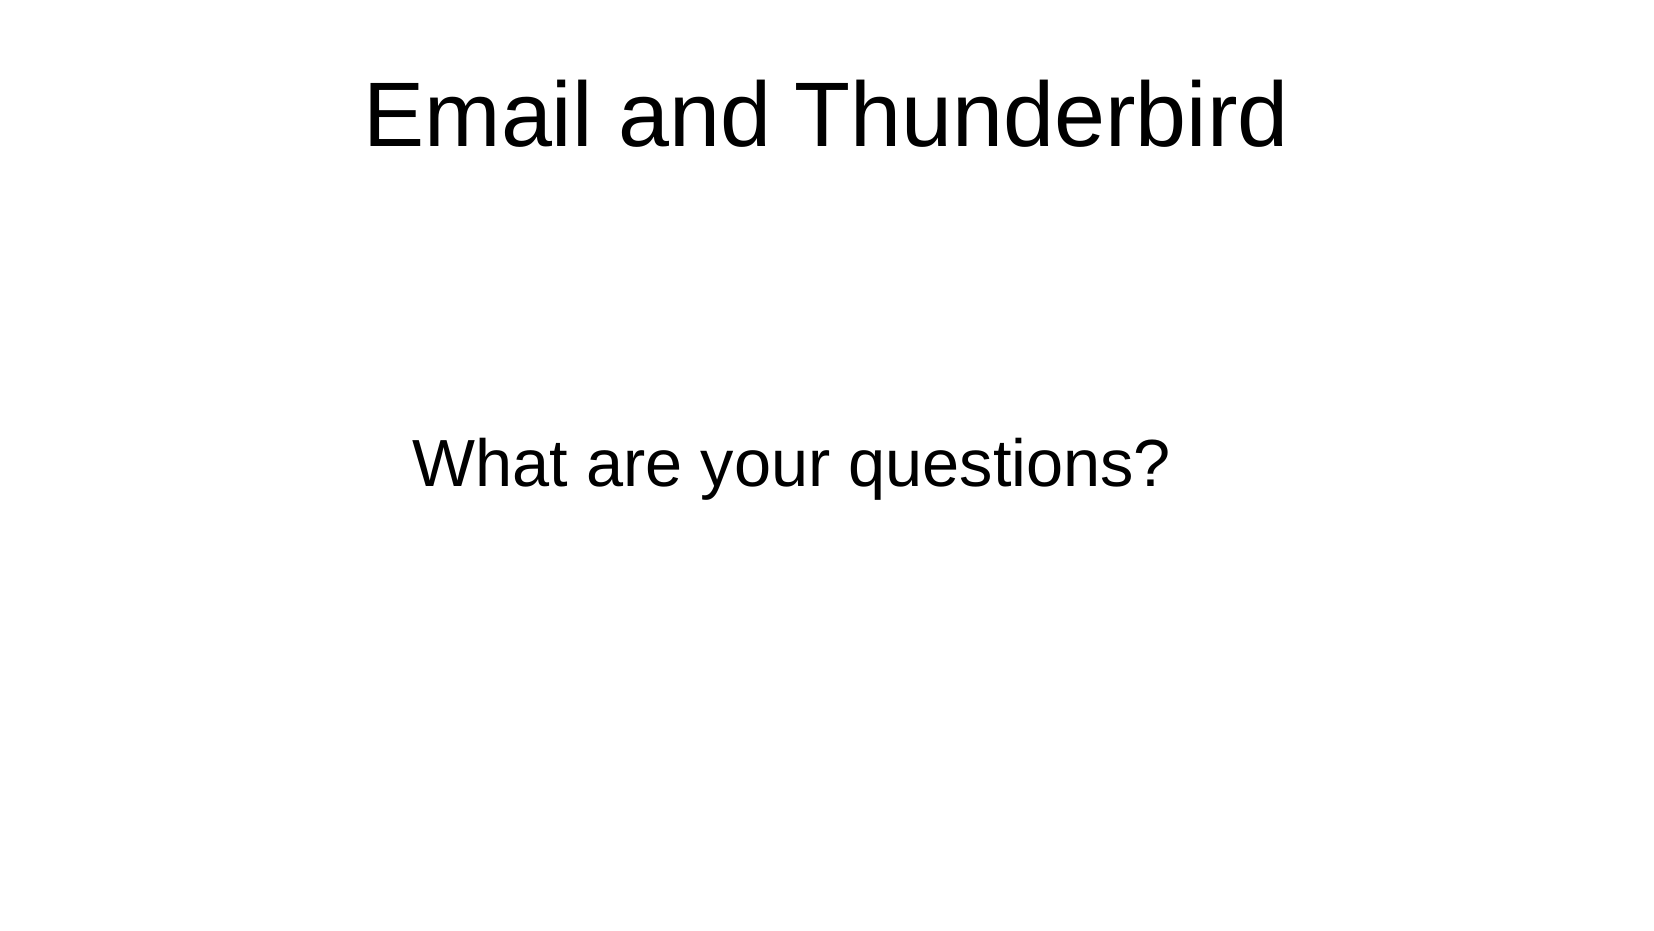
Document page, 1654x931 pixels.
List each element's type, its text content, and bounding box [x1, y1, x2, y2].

title Email and Thunderbird [82, 37, 1571, 193]
list What are your questions? [82, 217, 1571, 758]
